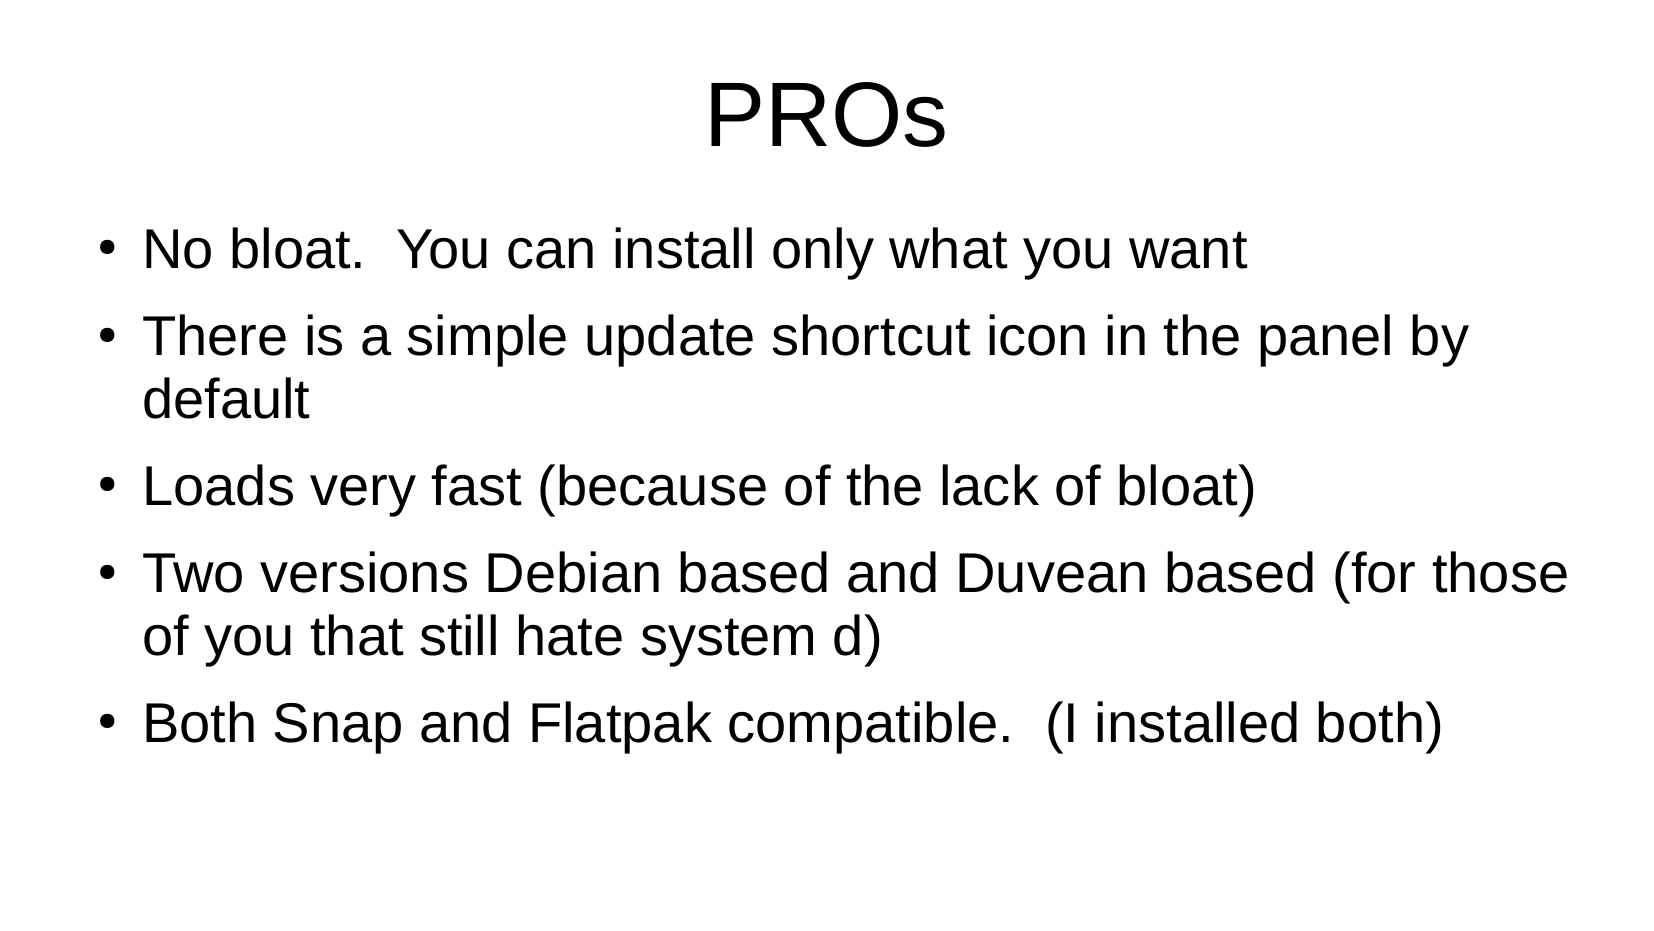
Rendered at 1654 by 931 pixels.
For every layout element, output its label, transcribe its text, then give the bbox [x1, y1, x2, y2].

list No bloat. You can install only what you want There is a simple update shortcut icon in the panel by default Loads very fast (because of the lack of bloat) Two versions Debian based and Duvean based (for those of you that still hate system d) Both Snap and Flatpak compatible. (I installed both) [82, 217, 1571, 758]
title PROs [82, 37, 1571, 193]
